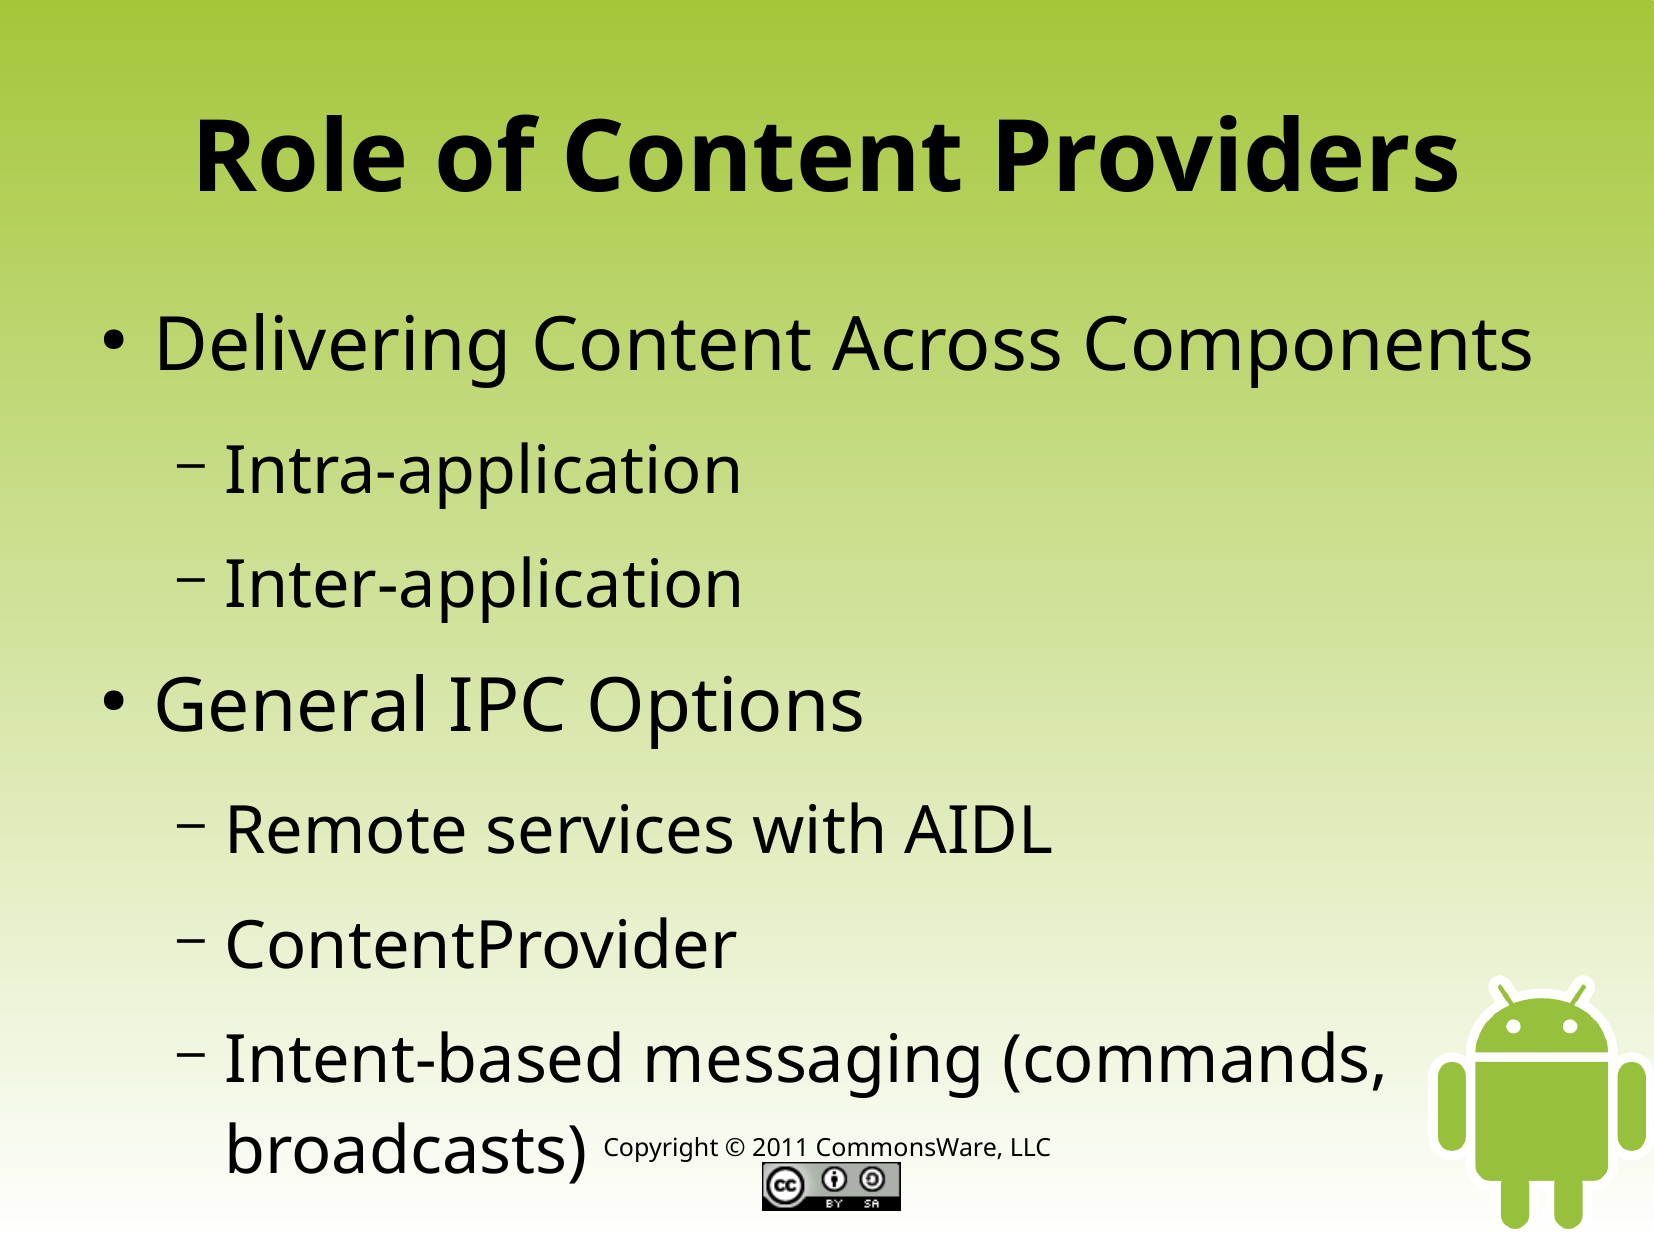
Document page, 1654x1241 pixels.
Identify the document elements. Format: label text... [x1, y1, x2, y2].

picture [1428, 975, 1654, 1238]
list Delivering Content Across Components Intra-application Inter-application General IPC Options Remote services with AIDL ContentProvider Intent-based messaging (commands, broadcasts) [82, 290, 1571, 1117]
picture [762, 1162, 901, 1211]
title Role of Content Providers [82, 49, 1571, 257]
